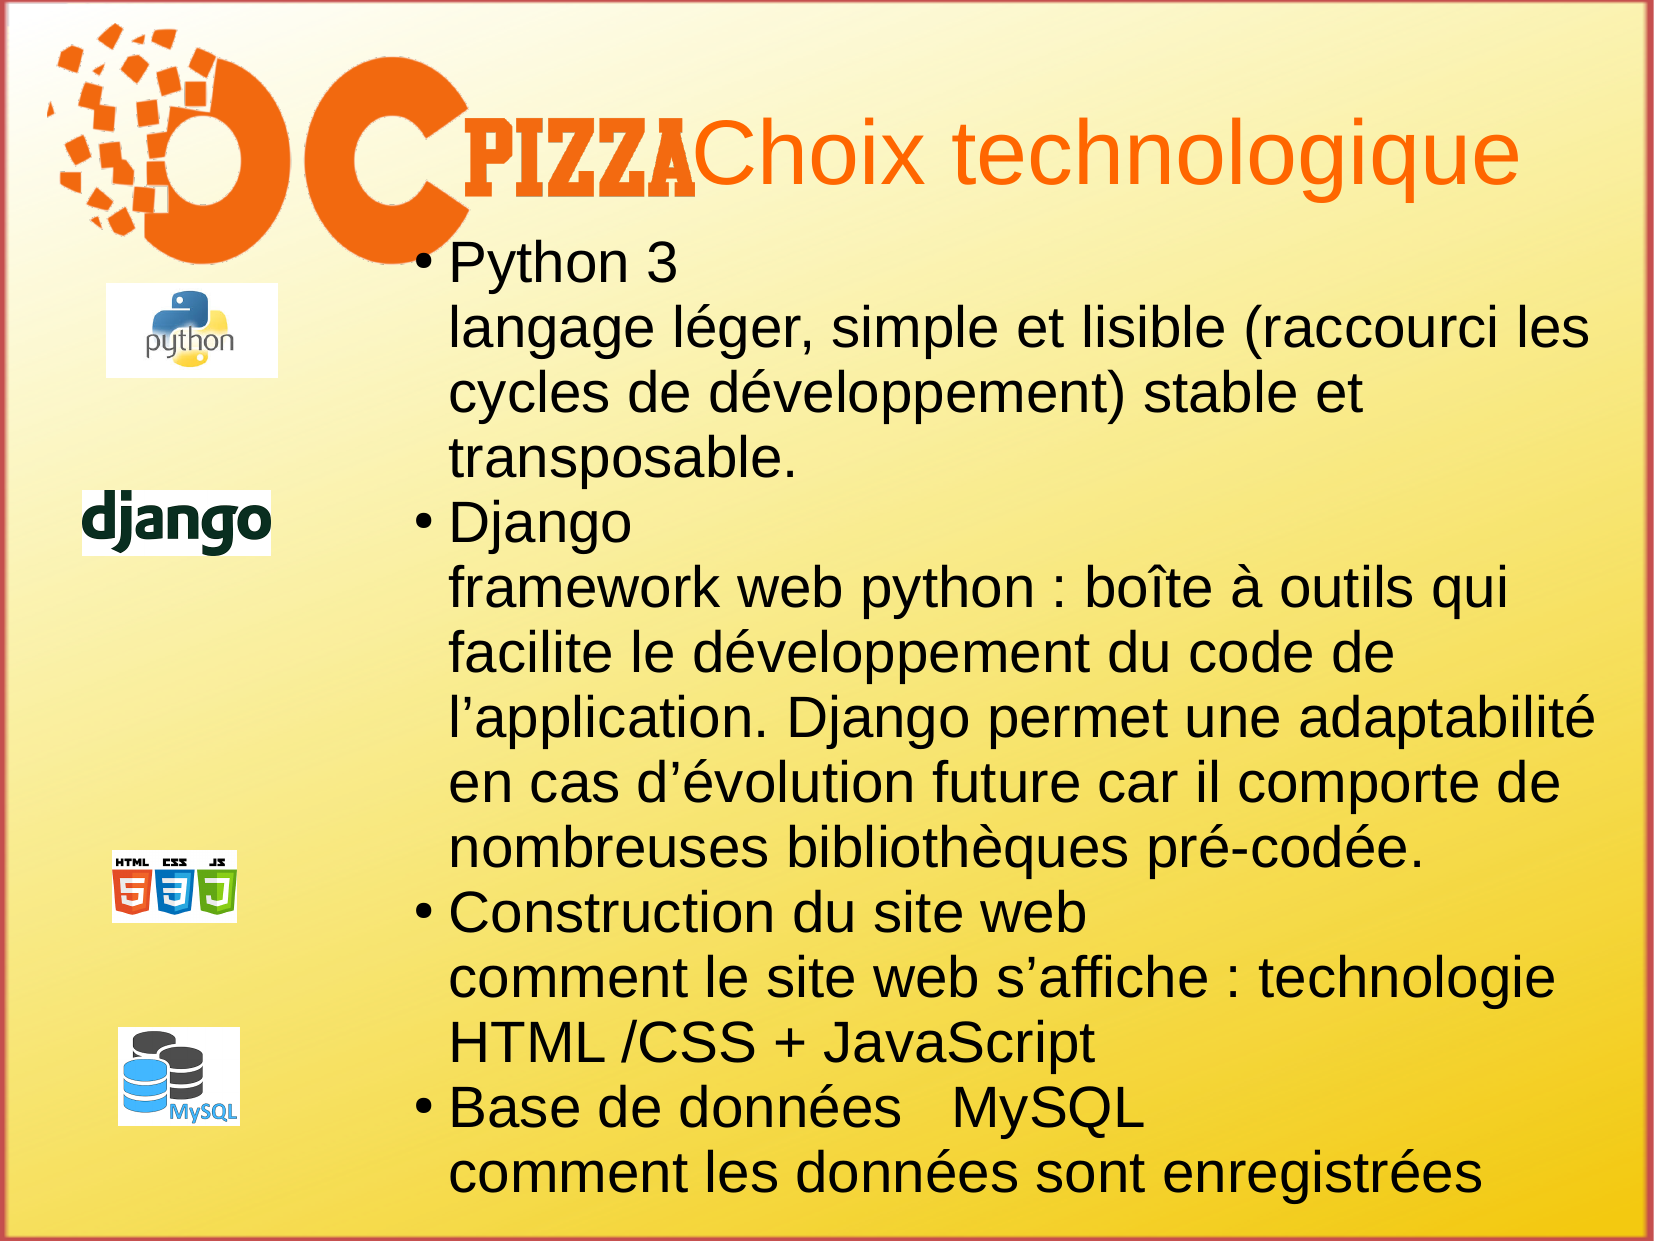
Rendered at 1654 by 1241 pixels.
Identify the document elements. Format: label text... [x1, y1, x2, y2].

picture [0, 0, 1654, 1241]
text_box Python 3 langage léger, simple et lisible (raccourci les cycles de développement) stable et transposable. Django framework web python : boîte à outils qui facilite le développement du code de l’application. Django permet une adaptabilité en cas d’évolution future car il comporte de nombreuses bibliothèques pré-codée. Construction du site web comment le site web s’affiche : technologie HTML /CSS + JavaScript Base de données MySQL comment les données sont enregistrées [413, 154, 1619, 1205]
title Choix technologique [695, 49, 1571, 154]
